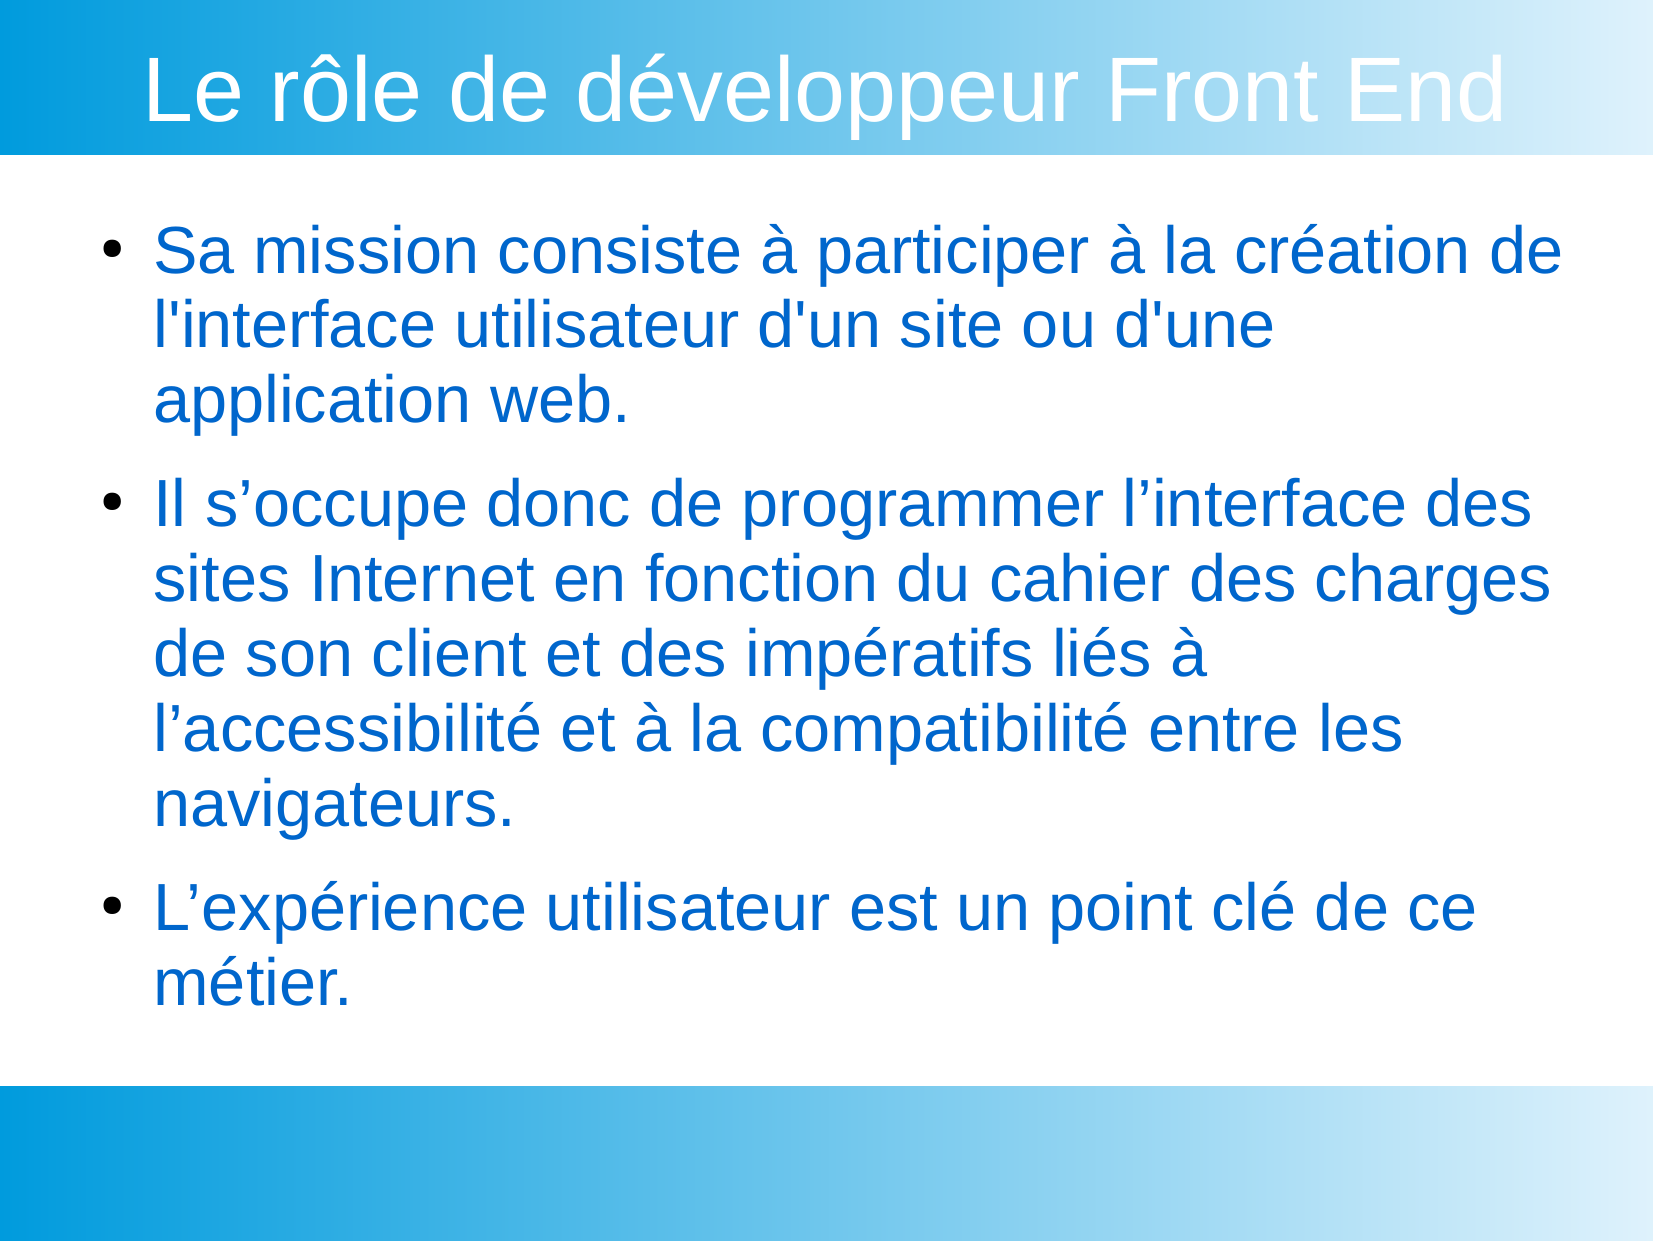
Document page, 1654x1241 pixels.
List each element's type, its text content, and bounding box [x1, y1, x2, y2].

title Le rôle de développeur Front End [94, 0, 1583, 142]
list Sa mission consiste à participer à la création de l'interface utilisateur d'un site ou d'une application web. Il s’occupe donc de programmer l’interface des sites Internet en fonction du cahier des charges de son client et des impératifs liés à l’accessibilité et à la compatibilité entre les navigateurs. L’expérience utilisateur est un point clé de ce métier. [82, 212, 1571, 1075]
